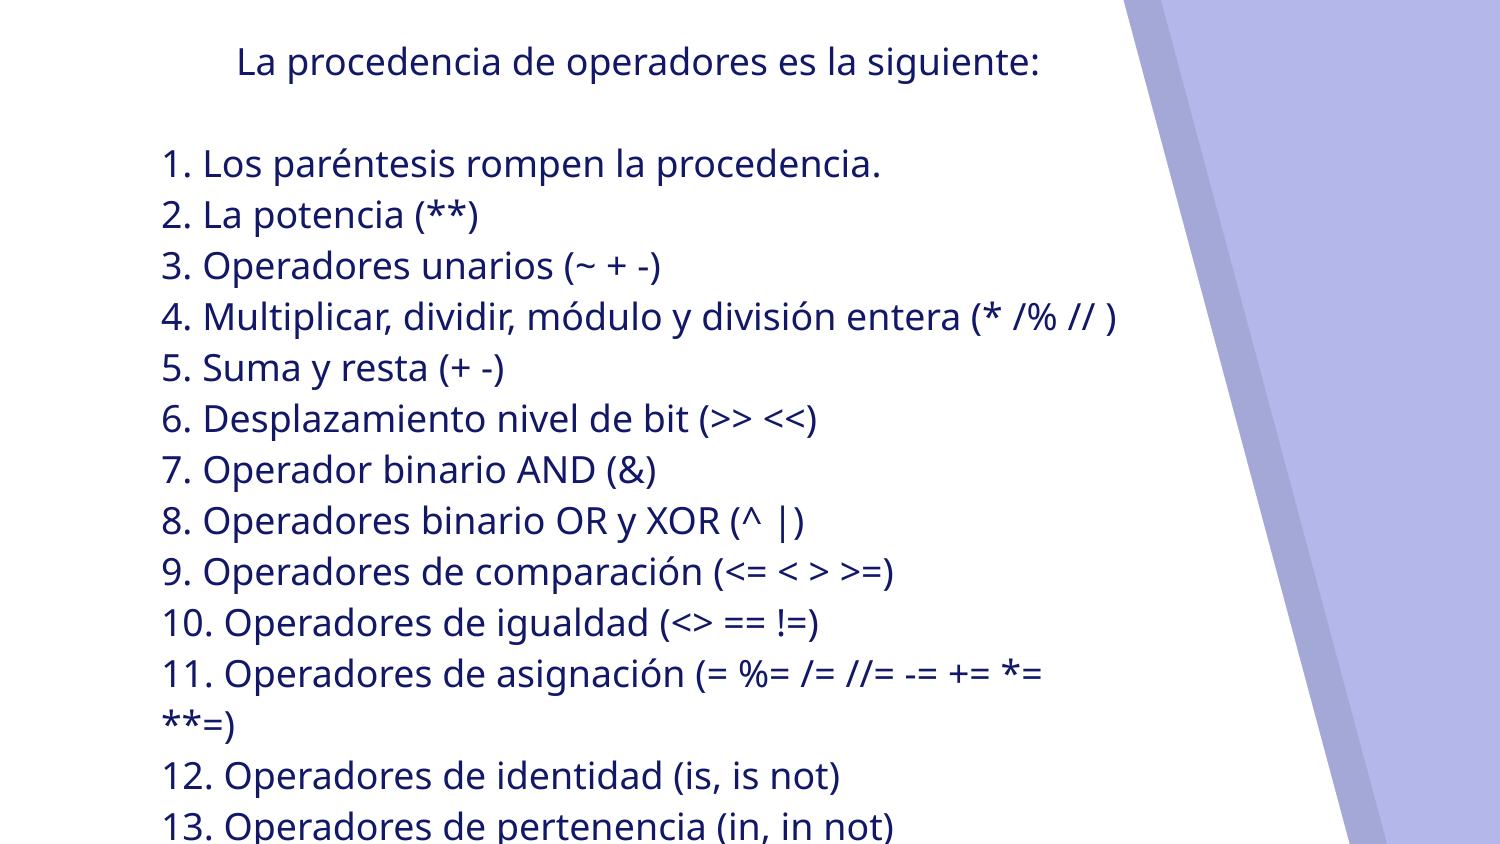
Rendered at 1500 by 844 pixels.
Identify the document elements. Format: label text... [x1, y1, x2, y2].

list La procedencia de operadores es la siguiente: 1. Los paréntesis rompen la procedencia. 2. La potencia (**) 3. Operadores unarios (~ + -) 4. Multiplicar, dividir, módulo y división entera (* /% // ) 5. Suma y resta (+ -) 6. Desplazamiento nivel de bit (>> <<) 7. Operador binario AND (&) 8. Operadores binario OR y XOR (^ |) 9. Operadores de comparación (<= < > >=) 10. Operadores de igualdad (<> == !=) 11. Operadores de asignación (= %= /= //= -= += *= **=) 12. Operadores de identidad (is, is not) 13. Operadores de pertenencia (in, in not) 14. Operadores lógicos (not, or, and) [161, 35, 1123, 844]
